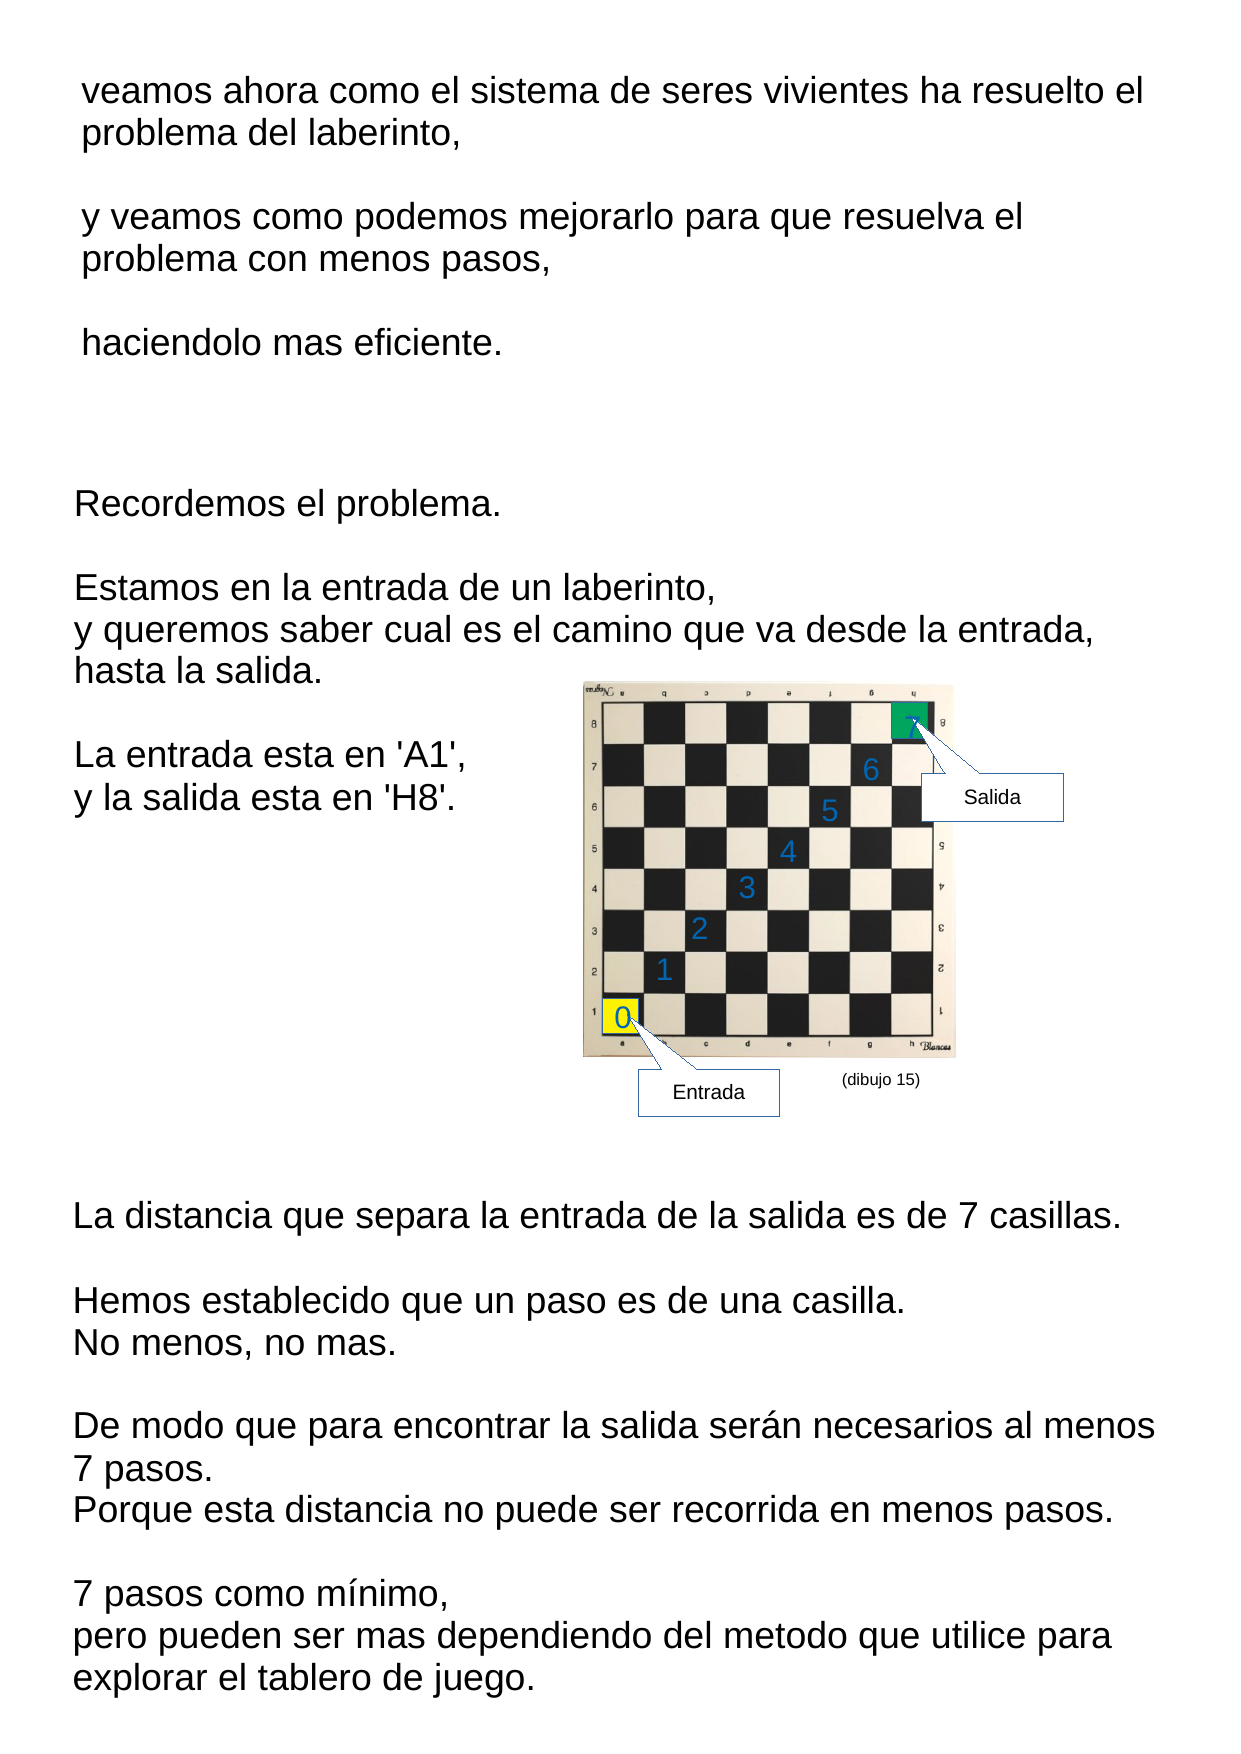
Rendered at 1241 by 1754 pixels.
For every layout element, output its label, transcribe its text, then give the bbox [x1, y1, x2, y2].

picture [651, 753, 957, 1058]
text_box Salida [921, 740, 1064, 822]
text_box 0 [599, 992, 651, 1043]
text_box veamos ahora como el sistema de seres vivientes ha resuelto el problema del laberinto, y veamos como podemos mejorarlo para que resuelva el problema con menos pasos, haciendolo mas eficiente. [66, 62, 1170, 371]
text_box 6 [847, 744, 899, 795]
text_box La distancia que separa la entrada de la salida es de 7 casillas. Hemos establecido que un paso es de una casilla. No menos, no mas. De modo que para encontrar la salida serán necesarios al menos 7 pasos. Porque esta distancia no puede ser recorrida en menos pasos. 7 pasos como mínimo, pero pueden ser mas dependiendo del metodo que utilice para explorar el tablero de juego. [57, 1145, 1182, 1707]
text_box 1 [640, 945, 692, 995]
text_box 2 [676, 903, 727, 954]
text_box Recordemos el problema. Estamos en la entrada de un laberinto, y queremos saber cual es el camino que va desde la entrada, hasta la salida. La entrada esta en 'A1', y la salida esta en 'H8'. [59, 474, 1182, 868]
text_box 4 [765, 827, 816, 877]
text_box 3 [723, 862, 775, 913]
picture [581, 680, 957, 1058]
text_box (dibujo 15) [827, 1063, 936, 1097]
text_box 5 [806, 785, 857, 836]
text_box Entrada [638, 1032, 780, 1117]
text_box 7 [889, 703, 940, 753]
